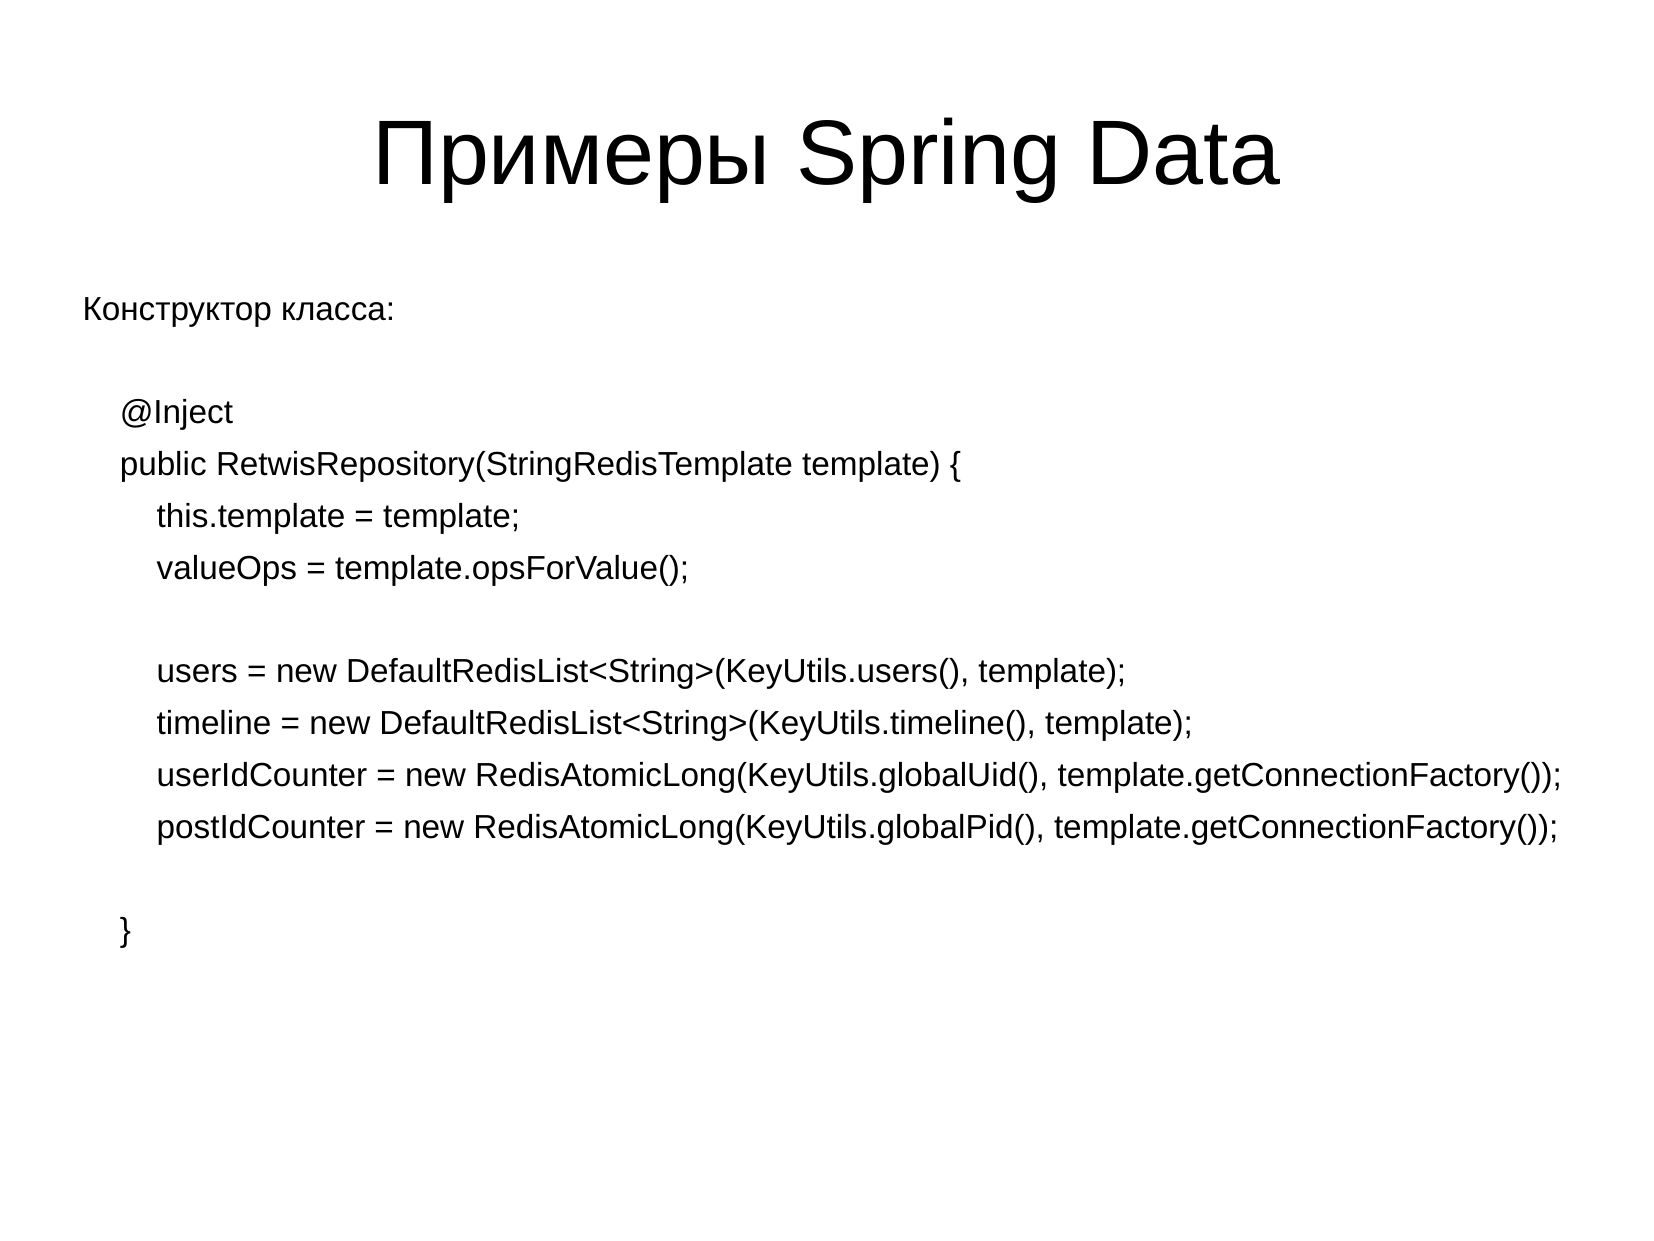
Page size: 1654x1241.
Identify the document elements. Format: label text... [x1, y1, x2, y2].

list Конструктор класса: @Inject public RetwisRepository(StringRedisTemplate template) { this.template = template; valueOps = template.opsForValue(); users = new DefaultRedisList<String>(KeyUtils.users(), template); timeline = new DefaultRedisList<String>(KeyUtils.timeline(), template); userIdCounter = new RedisAtomicLong(KeyUtils.globalUid(), template.getConnectionFactory()); postIdCounter = new RedisAtomicLong(KeyUtils.globalPid(), template.getConnectionFactory()); } [82, 290, 1571, 1010]
title Примеры Spring Data [82, 49, 1571, 257]
